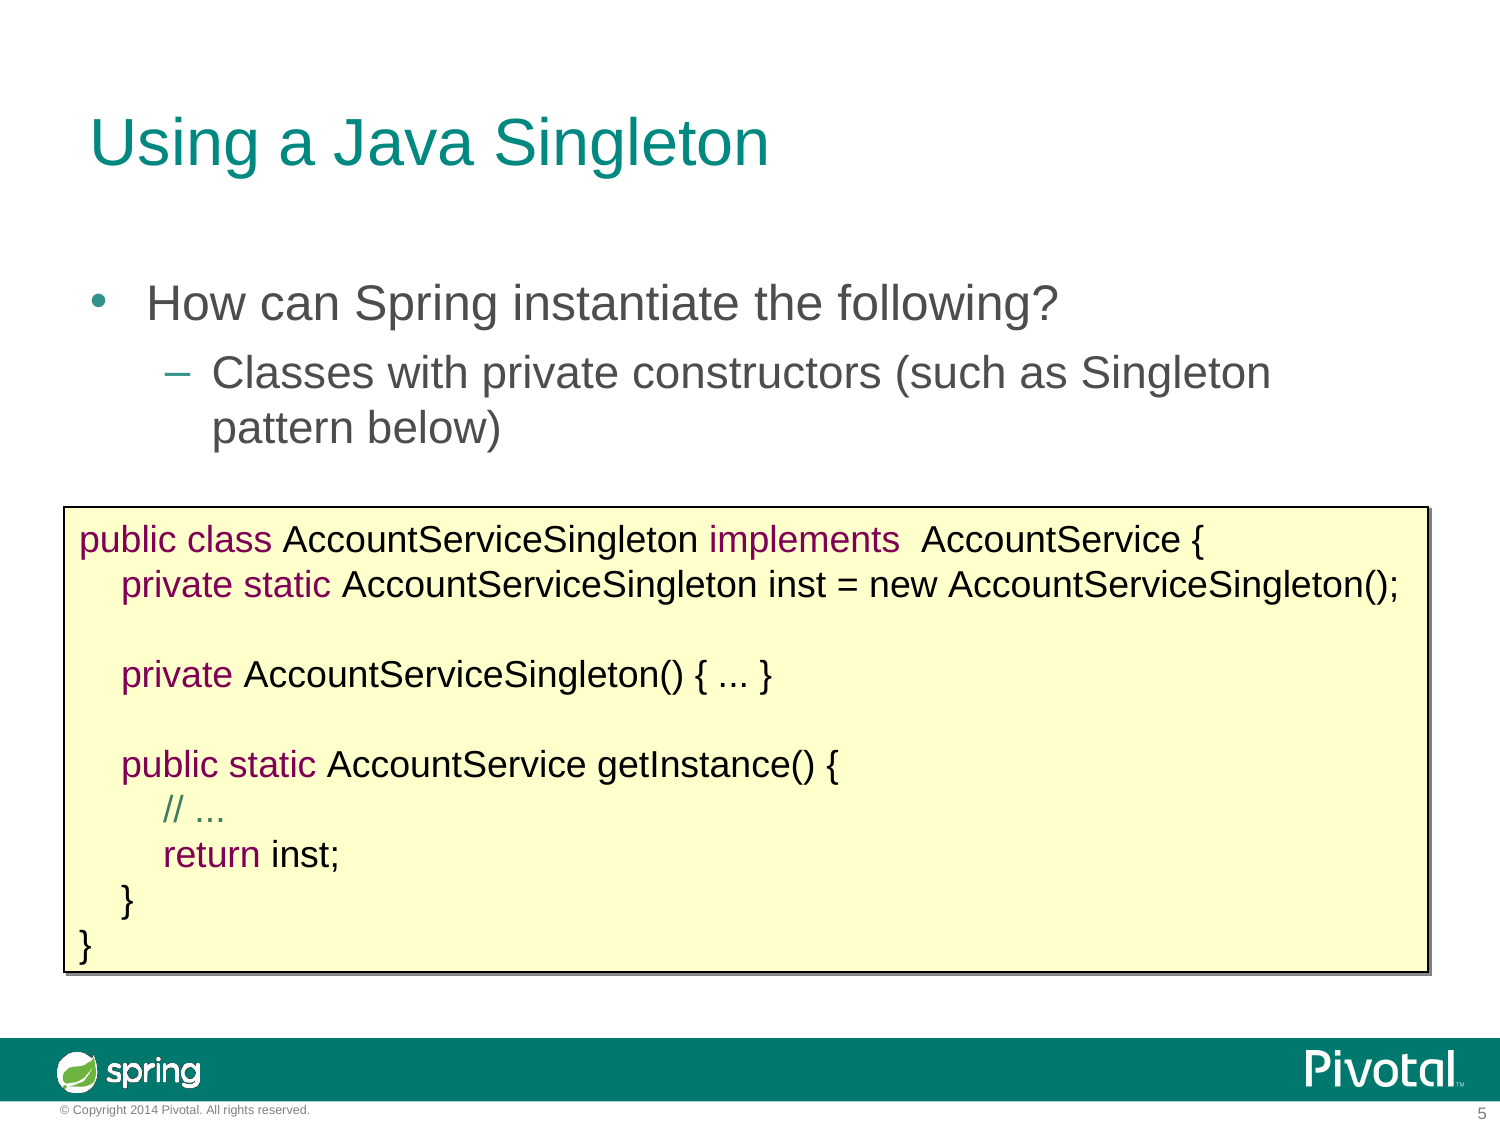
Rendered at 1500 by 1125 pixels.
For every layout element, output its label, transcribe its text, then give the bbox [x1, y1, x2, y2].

picture [32, 1041, 210, 1103]
text_box public class AccountServiceSingleton implements AccountService { private static AccountServiceSingleton inst = new AccountServiceSingleton(); private AccountServiceSingleton() { ... } public static AccountService getInstance() { // ... return inst; } } [64, 506, 1429, 973]
picture [1306, 1050, 1464, 1087]
title Using a Java Singleton [75, 45, 1426, 233]
list How can Spring instantiate the following? Classes with private constructors (such as Singleton pattern below) [75, 262, 1426, 506]
